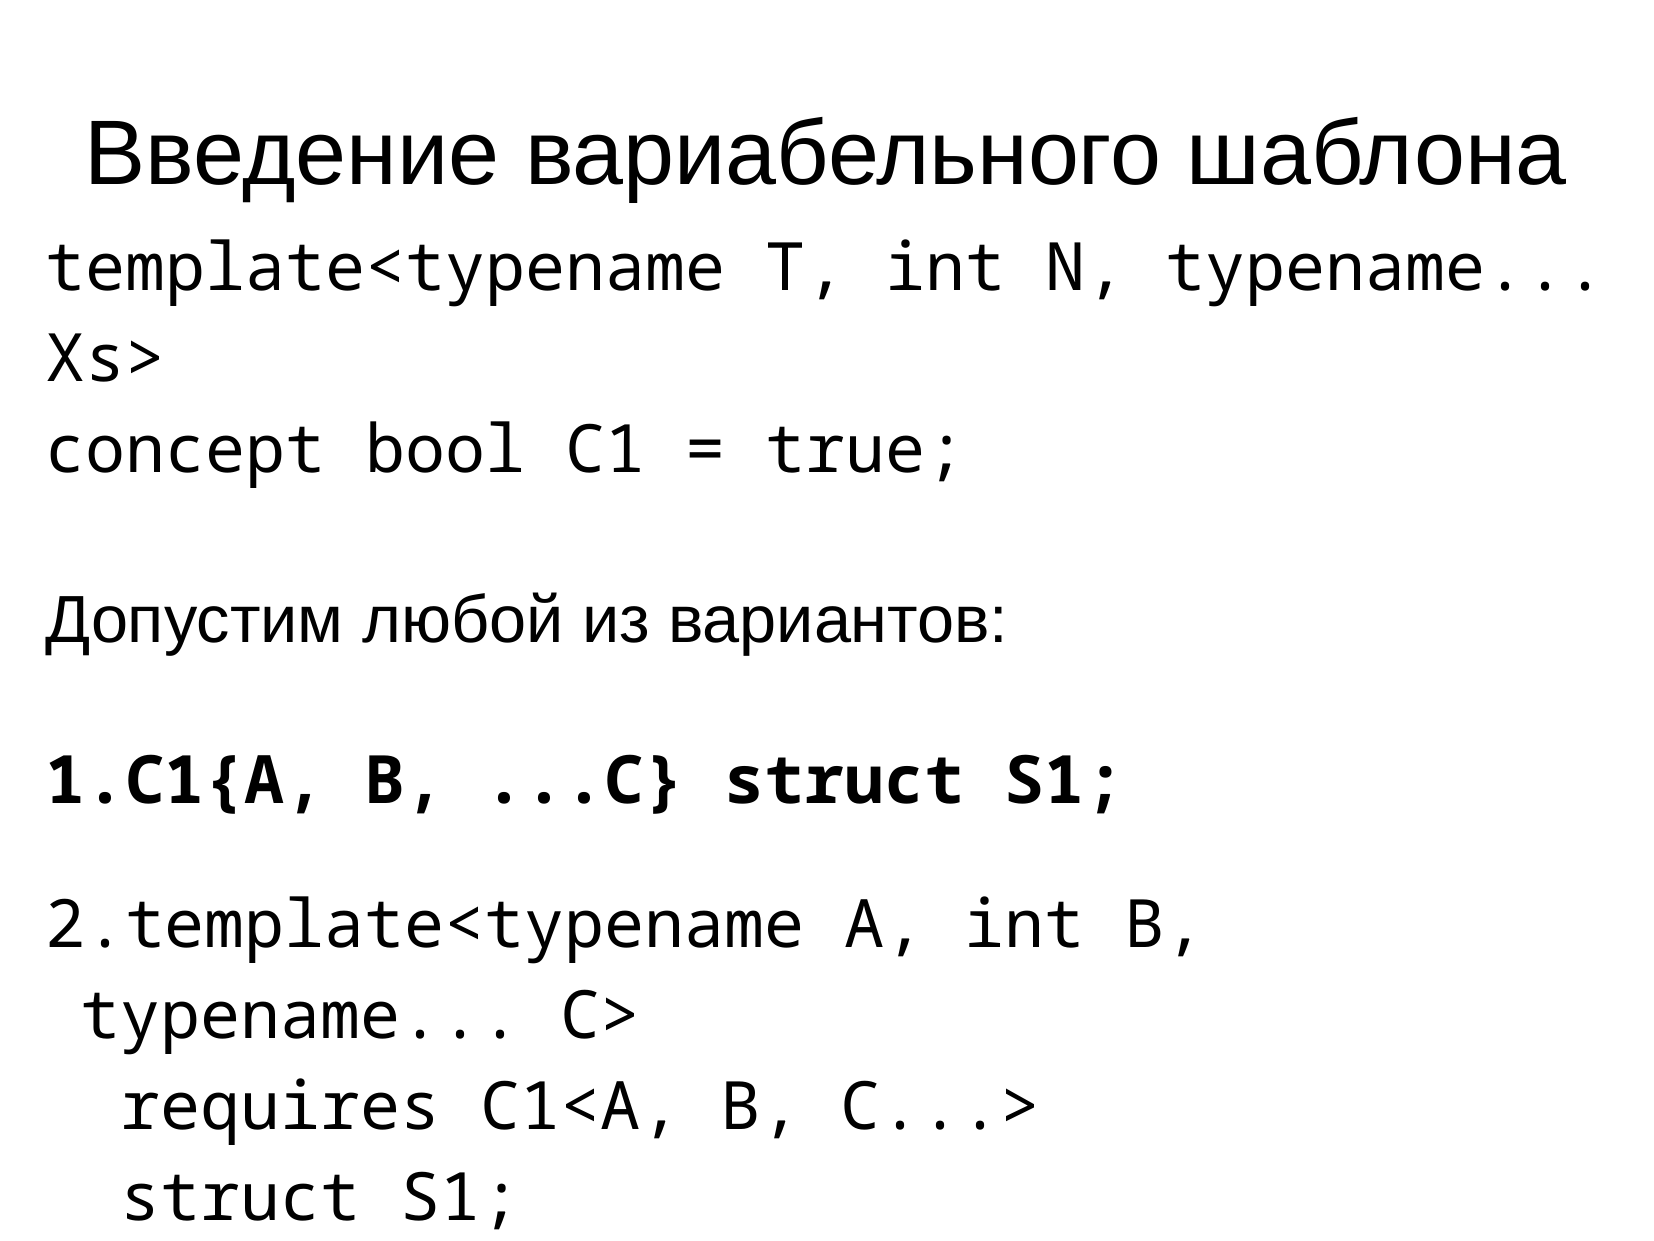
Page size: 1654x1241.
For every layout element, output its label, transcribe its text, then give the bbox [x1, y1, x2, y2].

text_box template<typename T, int N, typename... Xs> concept bool C1 = true; Допустим любой из вариантов: C1{A, B, ...C} struct S1; template<typename A, int B, typename... C> requires C1<A, B, C...> struct S1; [45, 294, 1621, 1165]
title Введение вариабельного шаблона [82, 49, 1571, 257]
